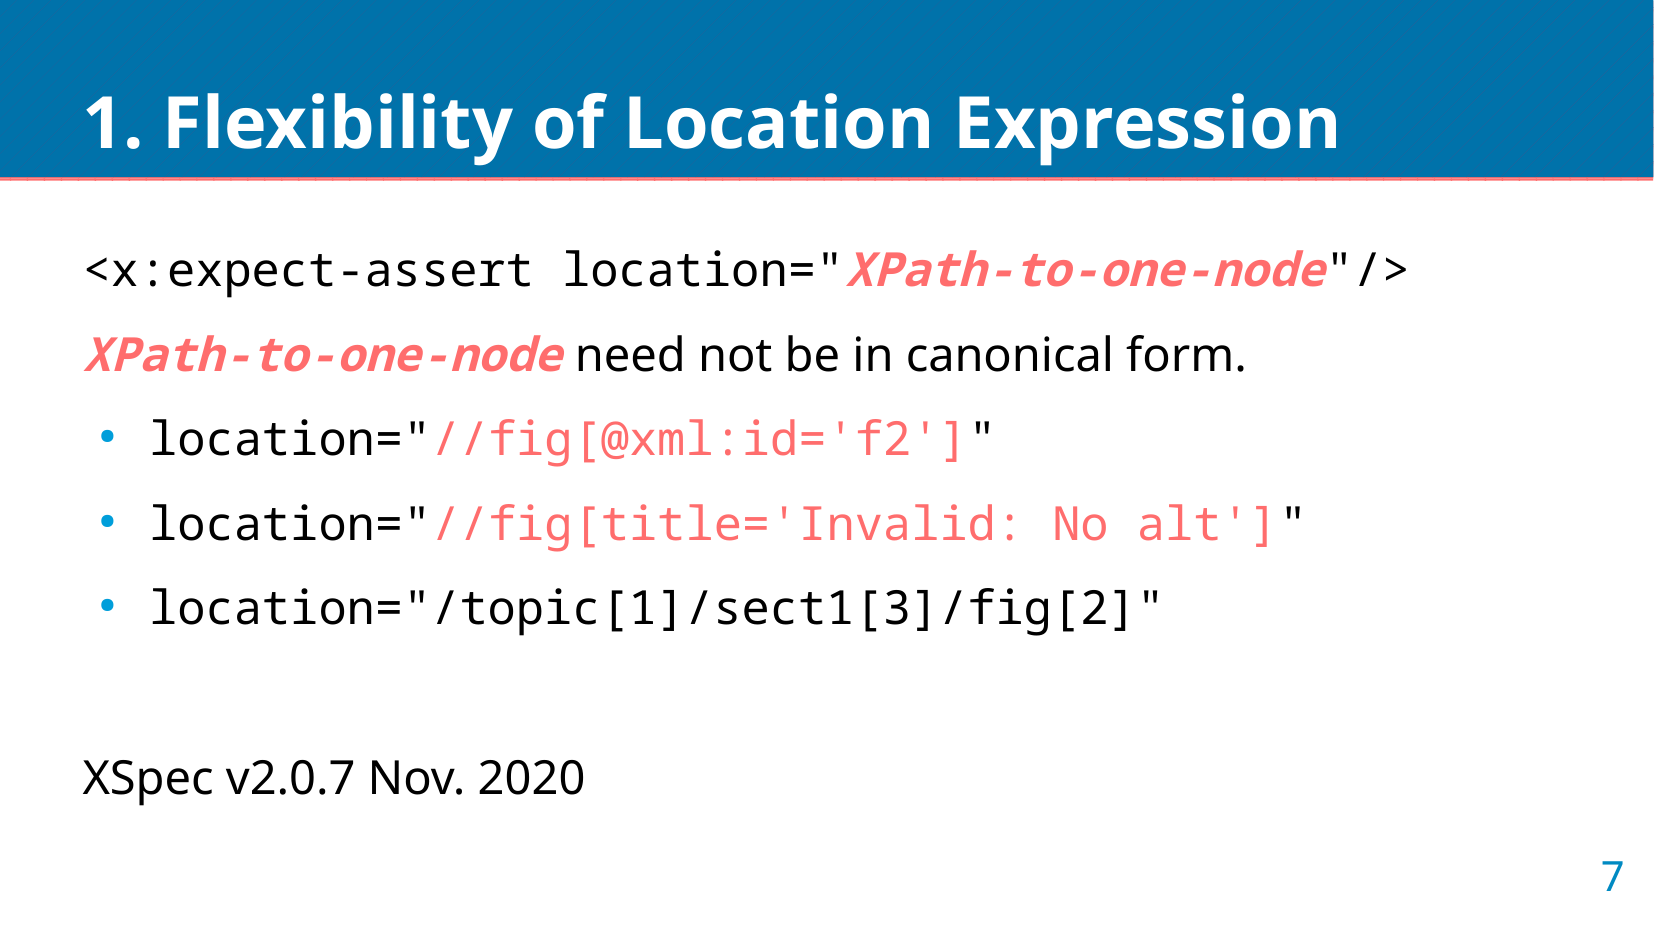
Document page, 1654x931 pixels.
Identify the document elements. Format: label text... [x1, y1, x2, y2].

list <x:expect-assert location="XPath-to-one-node"/> XPath-to-one-node need not be in canonical form. location="//fig[@xml:id='f2']" location="//fig[title='Invalid: No alt']" location="/topic[1]/sect1[3]/fig[2]" XSpec v2.0.7 Nov. 2020 [82, 236, 1563, 811]
title 1. Flexibility of Location Expression [82, 14, 1571, 171]
